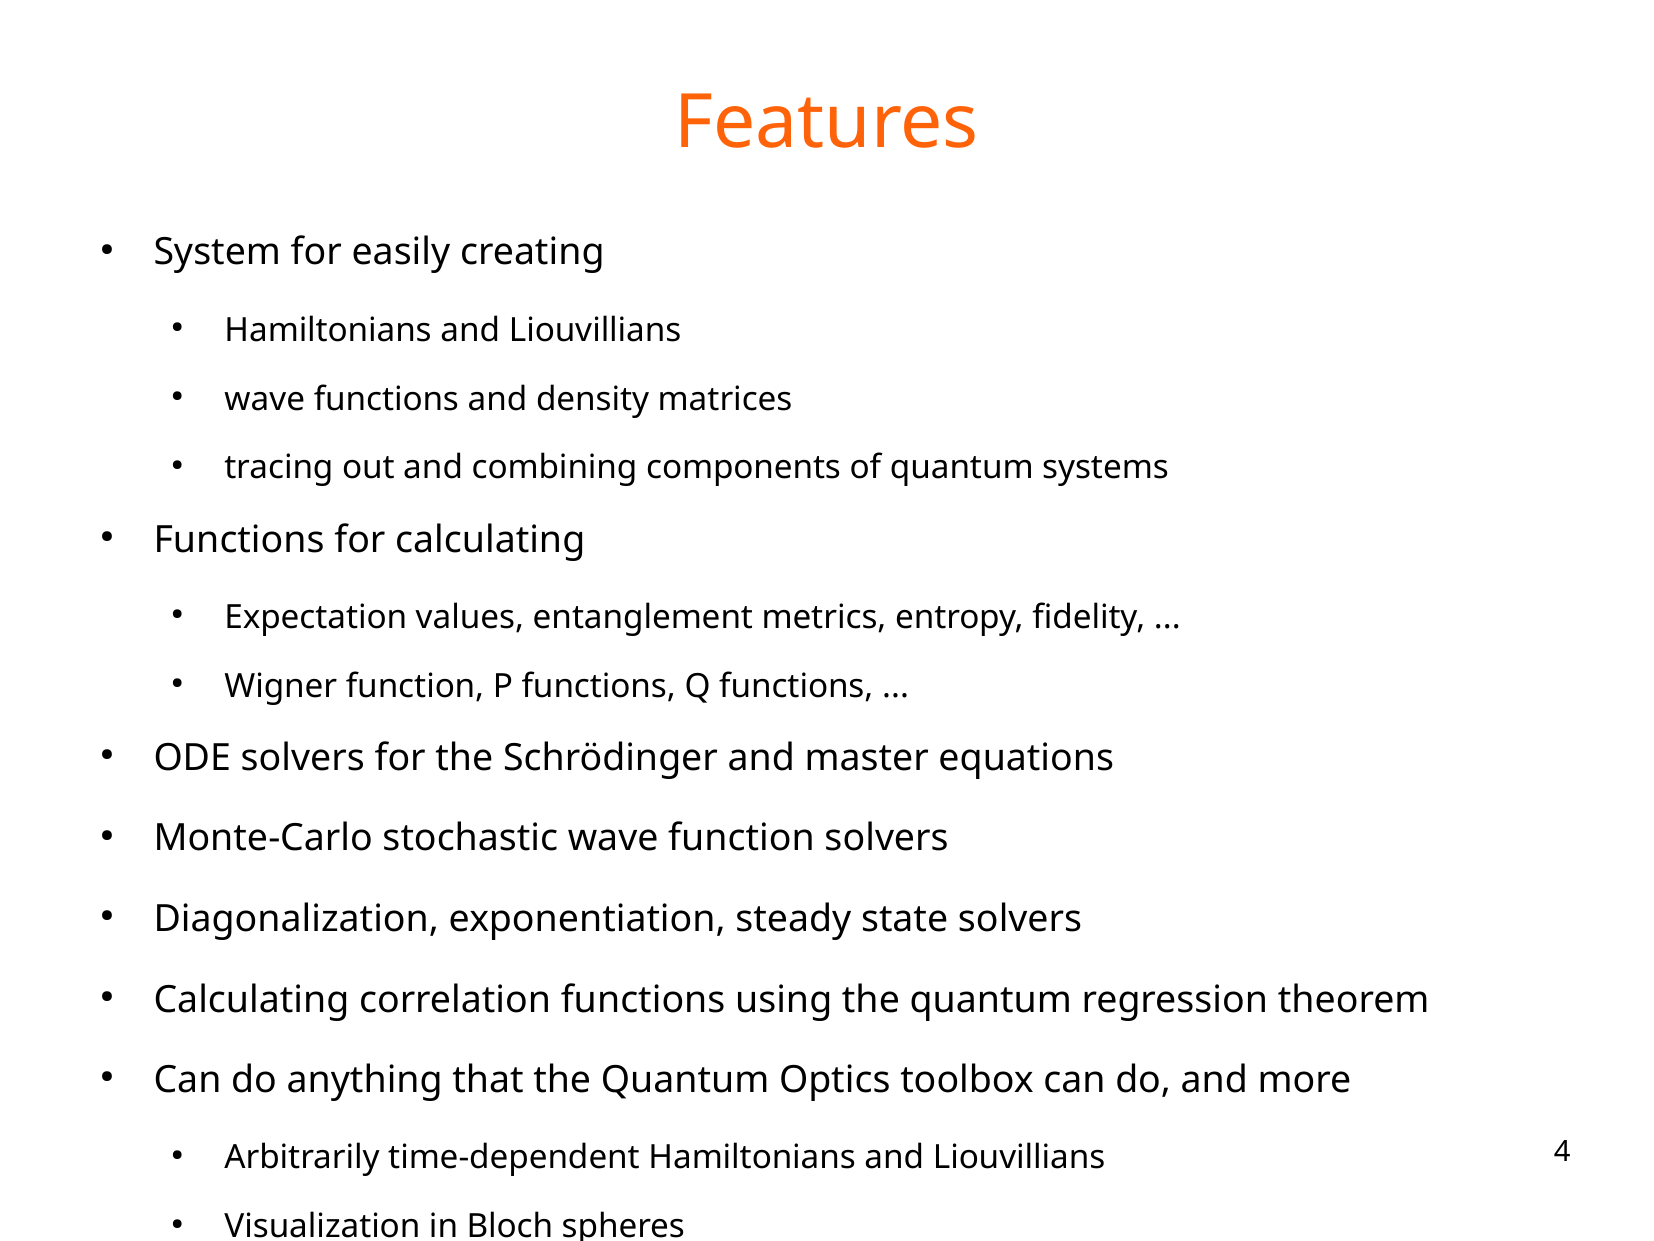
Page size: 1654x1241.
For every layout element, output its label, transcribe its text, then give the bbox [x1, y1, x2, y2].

list System for easily creating Hamiltonians and Liouvillians wave functions and density matrices tracing out and combining components of quantum systems Functions for calculating Expectation values, entanglement metrics, entropy, fidelity, ... Wigner function, P functions, Q functions, ... ODE solvers for the Schrödinger and master equations Monte-Carlo stochastic wave function solvers Diagonalization, exponentiation, steady state solvers Calculating correlation functions using the quantum regression theorem Can do anything that the Quantum Optics toolbox can do, and more Arbitrarily time-dependent Hamiltonians and Liouvillians Visualization in Bloch spheres [82, 225, 1571, 1163]
title Features [82, 49, 1571, 188]
